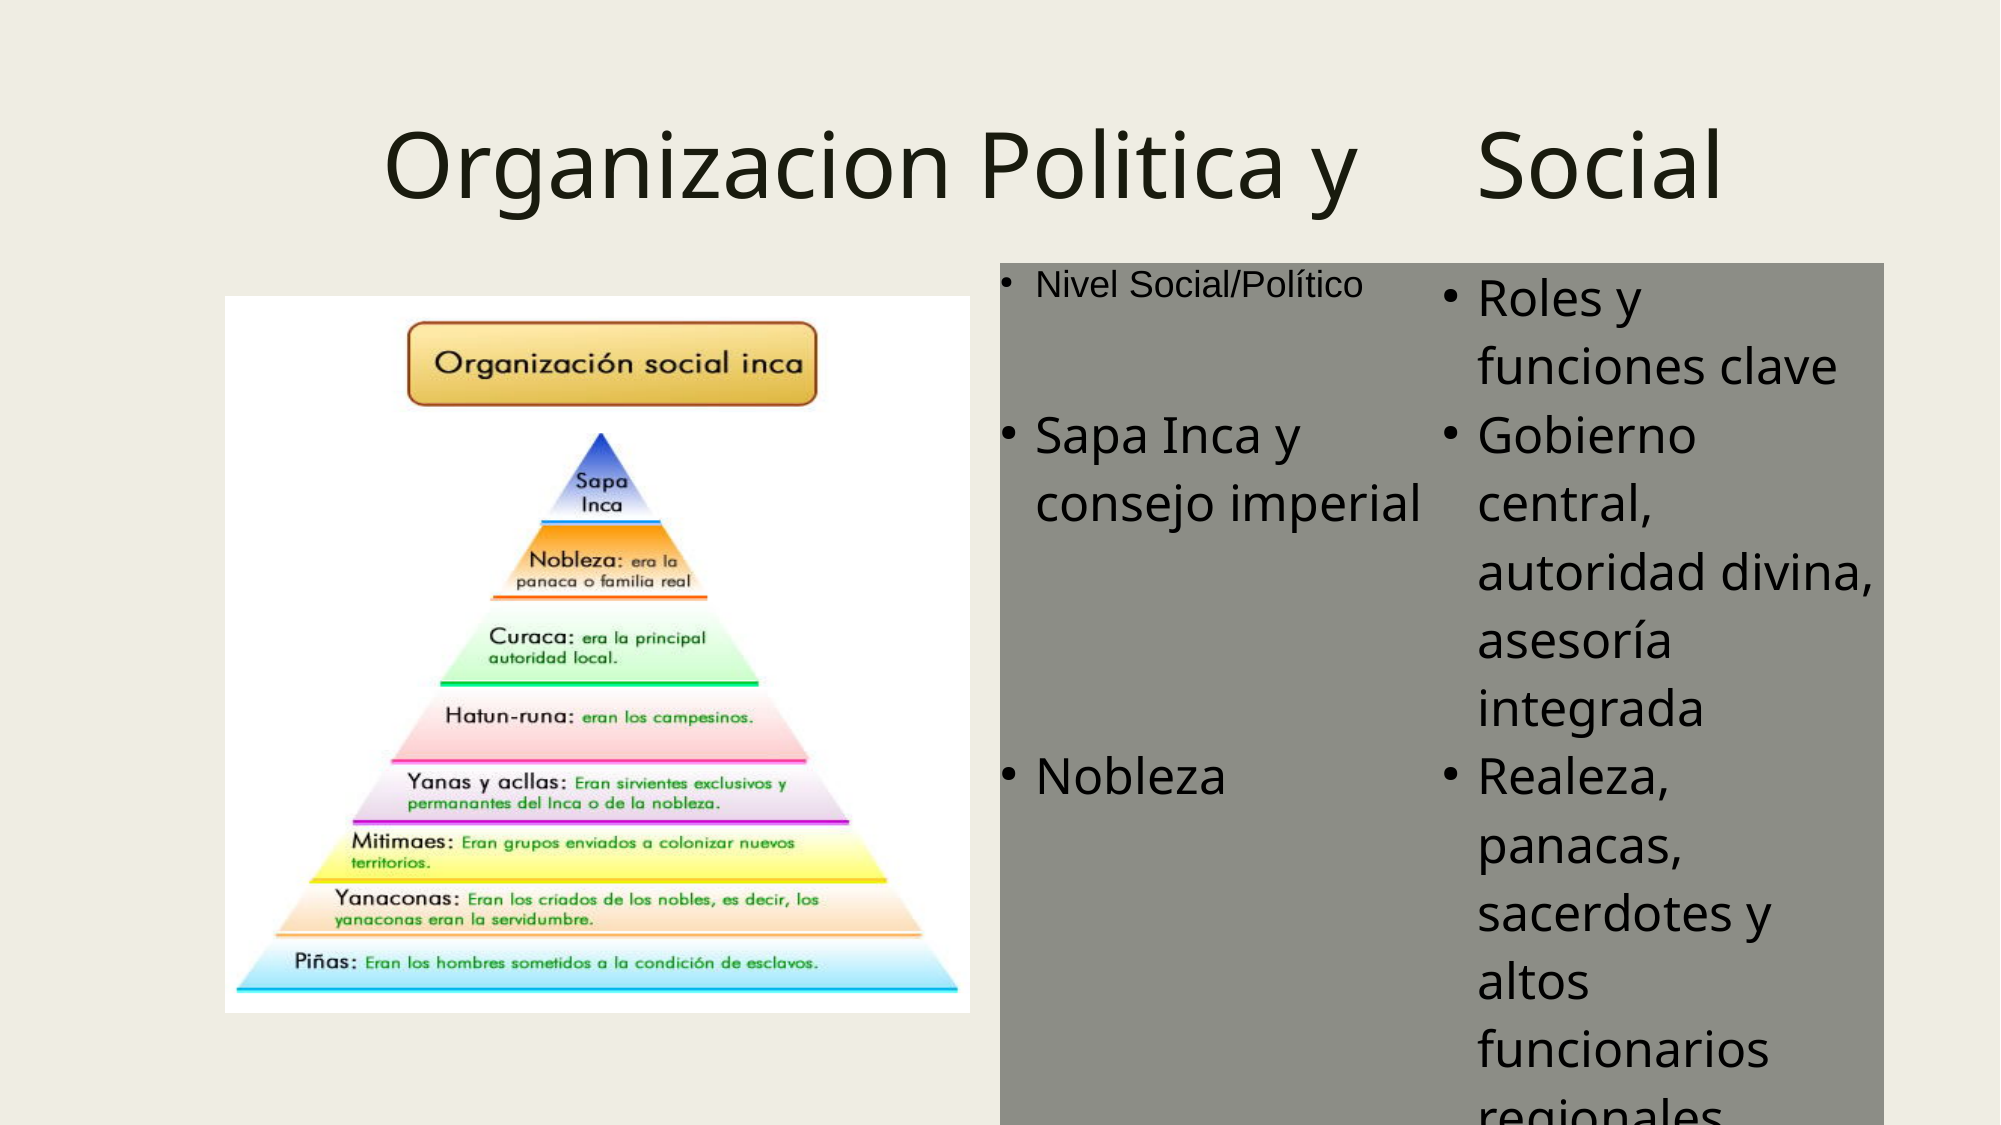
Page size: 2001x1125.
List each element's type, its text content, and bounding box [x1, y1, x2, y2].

table_cell Sapa Inca y consejo imperial [1000, 400, 1442, 741]
table_cell Nobleza [1000, 741, 1442, 1125]
table_cell Realeza, panacas, sacerdotes y altos funcionarios regionales [1442, 741, 1884, 1125]
picture [225, 296, 970, 1013]
table_header Nivel Social/Político [1000, 263, 1442, 400]
table_header Roles y funciones clave [1442, 263, 1884, 400]
title Organizacion Politica y Social [225, 112, 1801, 357]
table_cell Gobierno central, autoridad divina, asesoría integrada [1442, 400, 1884, 741]
